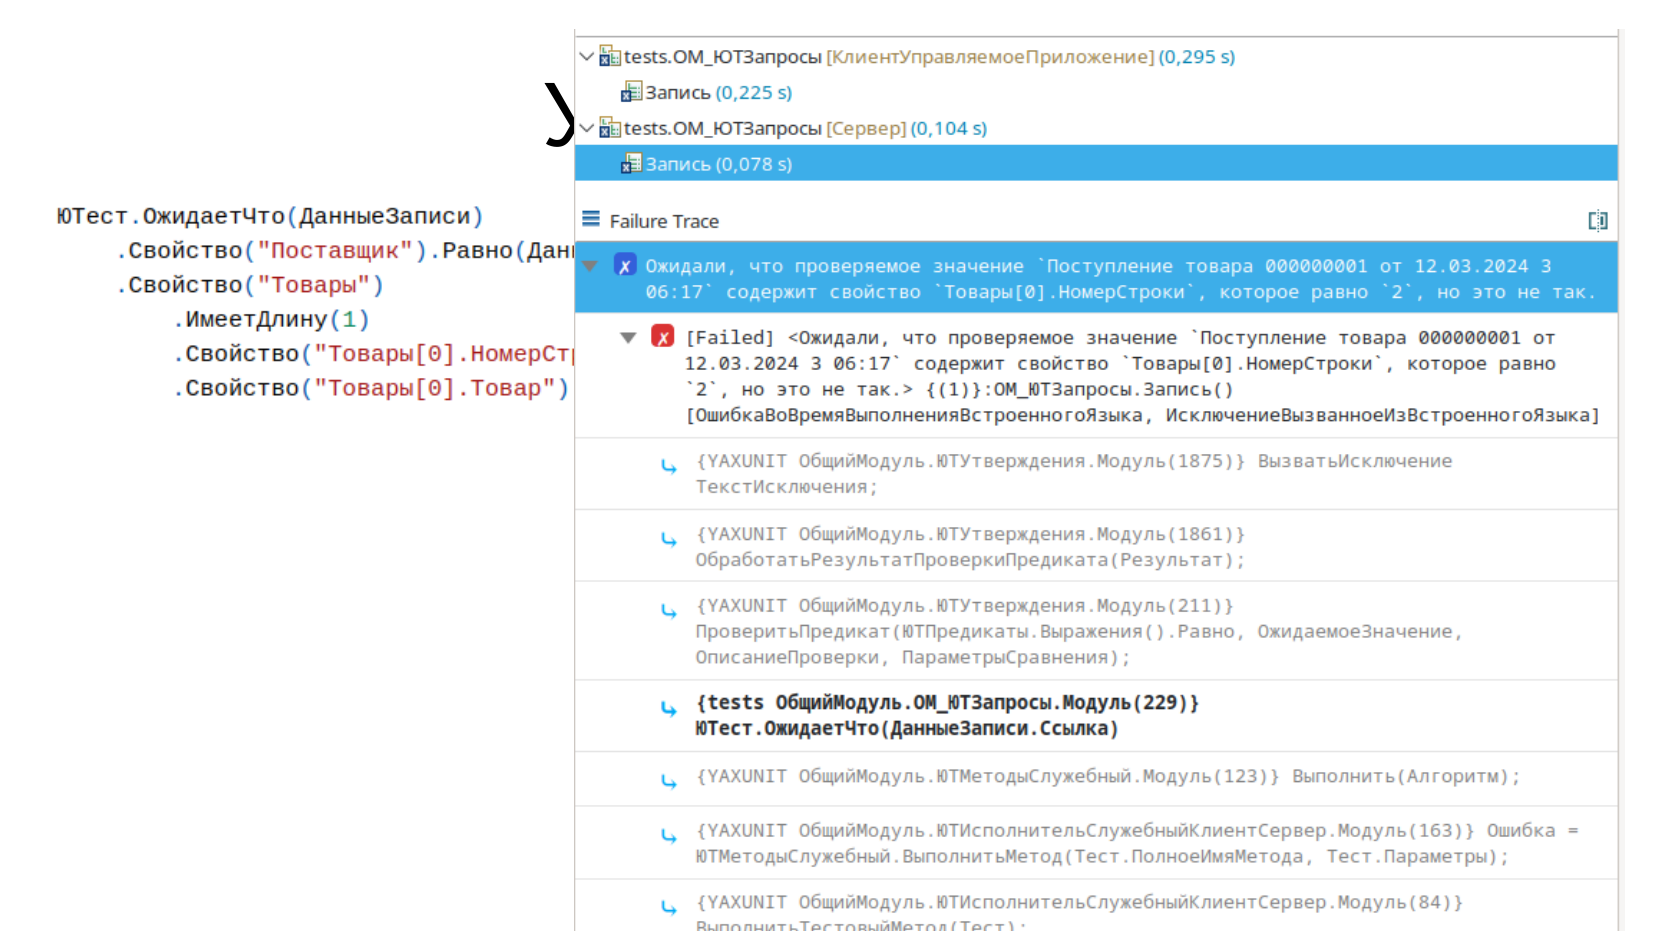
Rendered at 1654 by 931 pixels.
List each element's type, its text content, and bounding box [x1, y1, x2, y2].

title Утверждения [82, 37, 574, 177]
picture [38, 29, 1625, 931]
